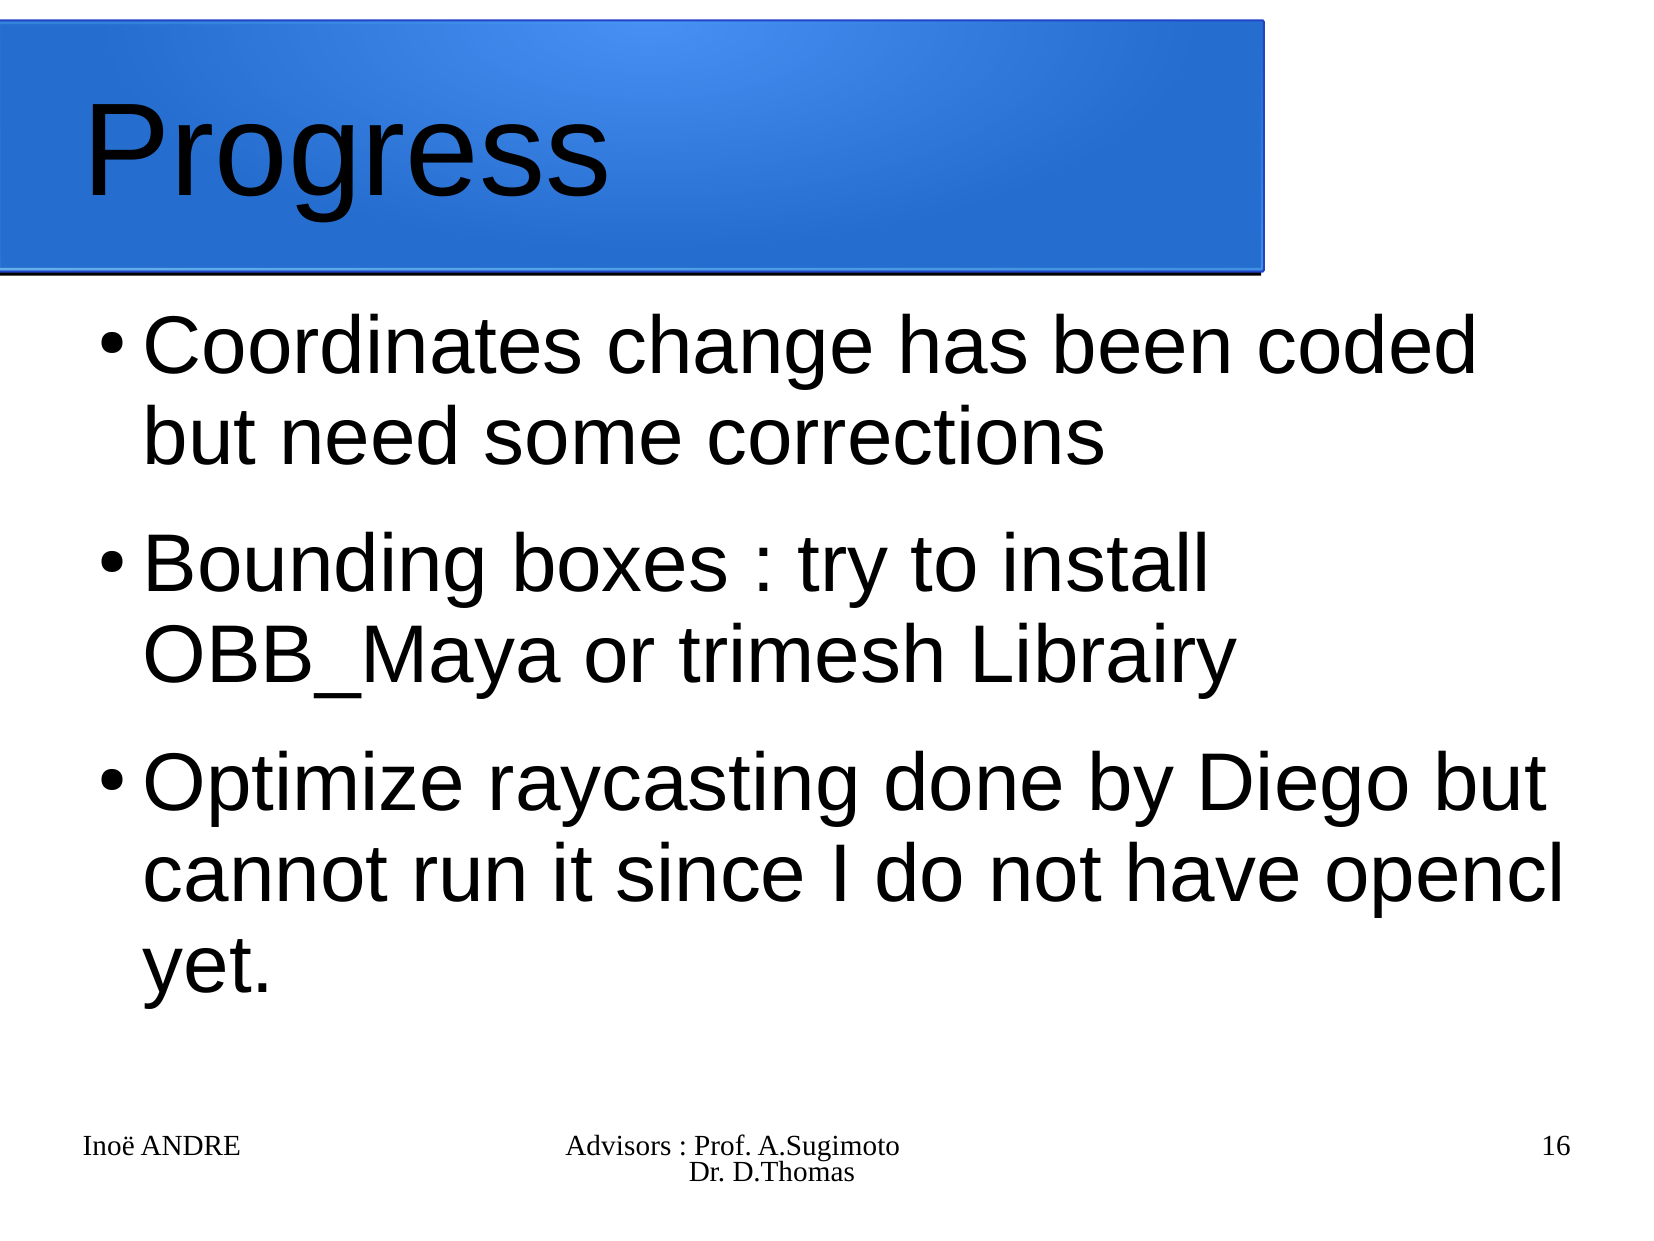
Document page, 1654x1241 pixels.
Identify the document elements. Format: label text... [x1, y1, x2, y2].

title Progress [82, 47, 1235, 252]
list Coordinates change has been coded but need some corrections Bounding boxes : try to install OBB_Maya or trimesh Librairy Optimize raycasting done by Diego but cannot run it since I do not have opencl yet. [82, 299, 1571, 1019]
